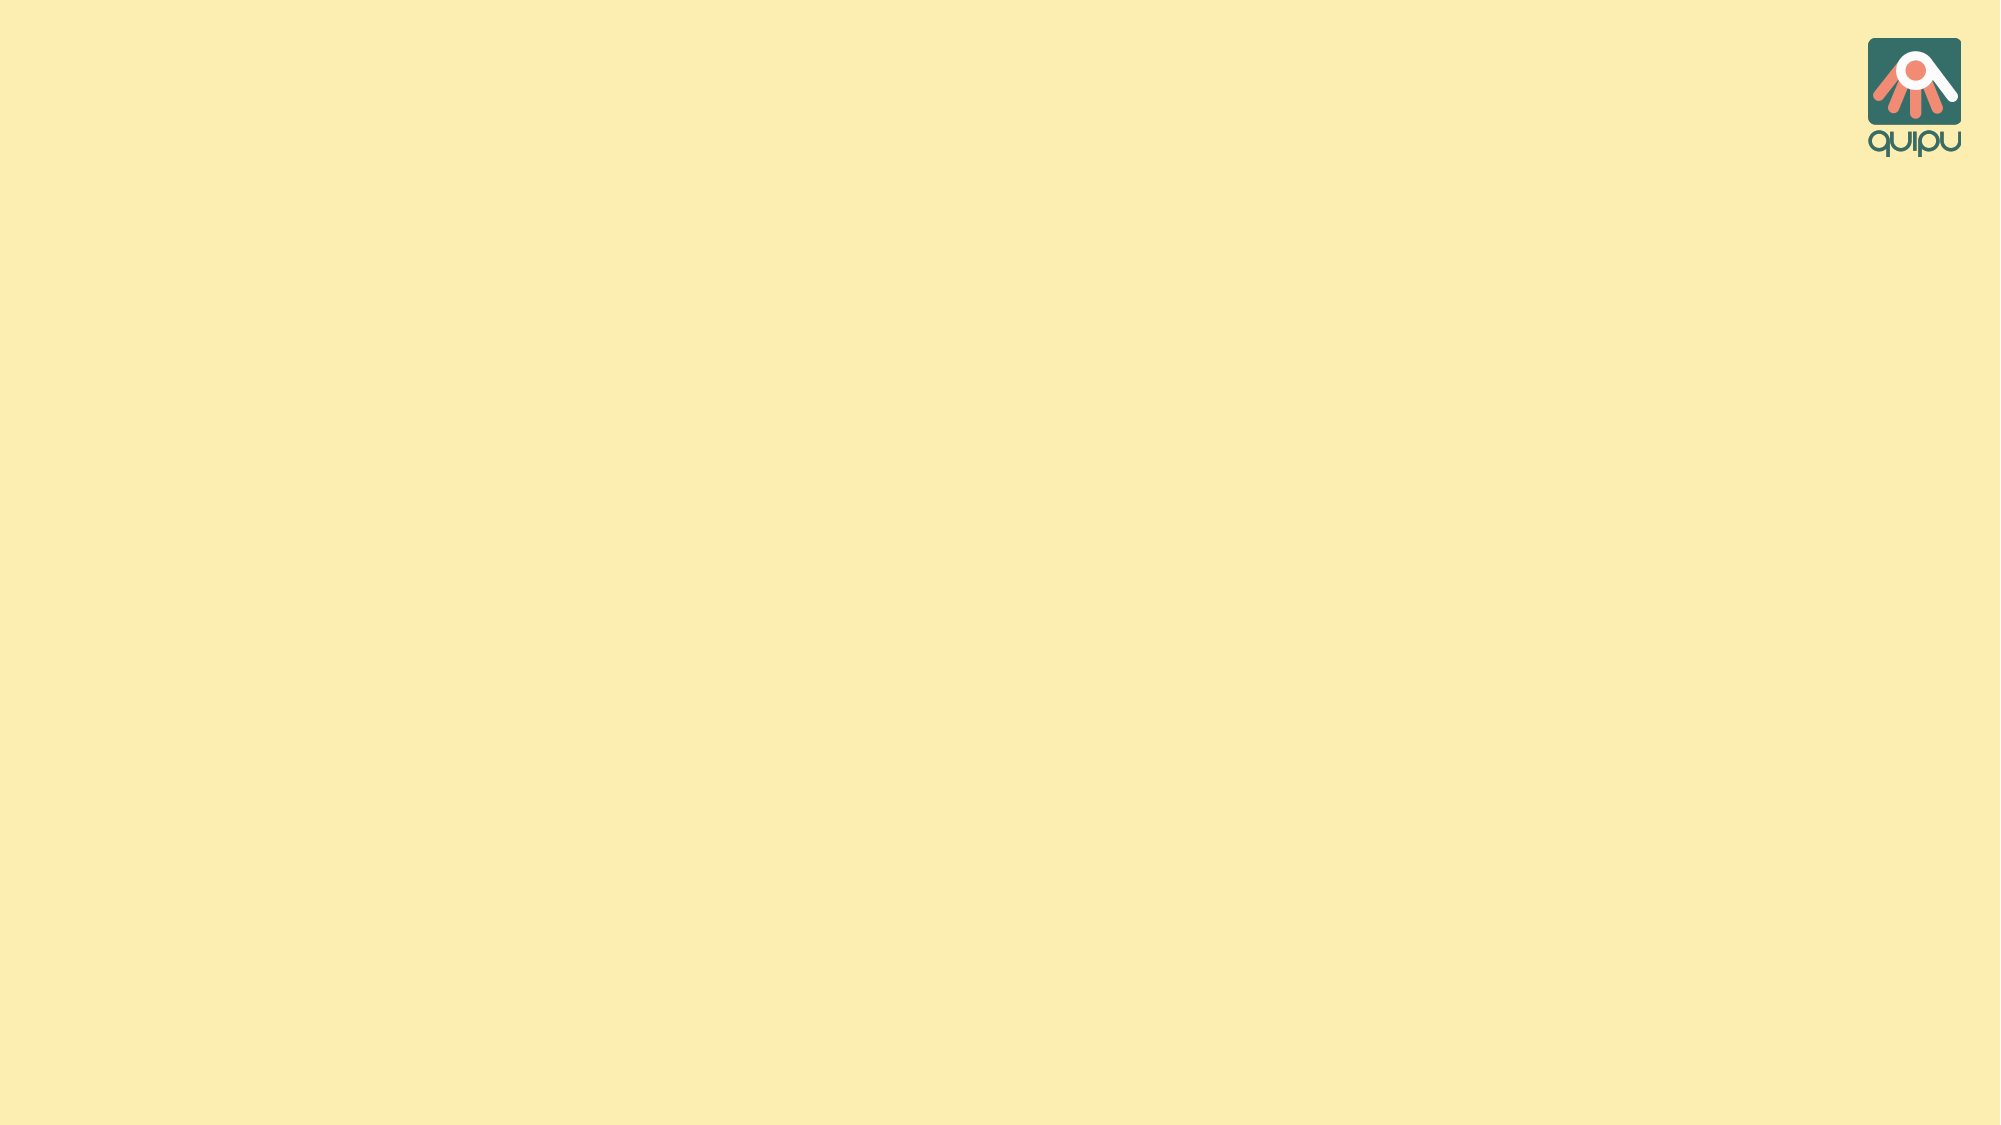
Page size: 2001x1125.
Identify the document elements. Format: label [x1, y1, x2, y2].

picture [1868, 38, 1961, 157]
